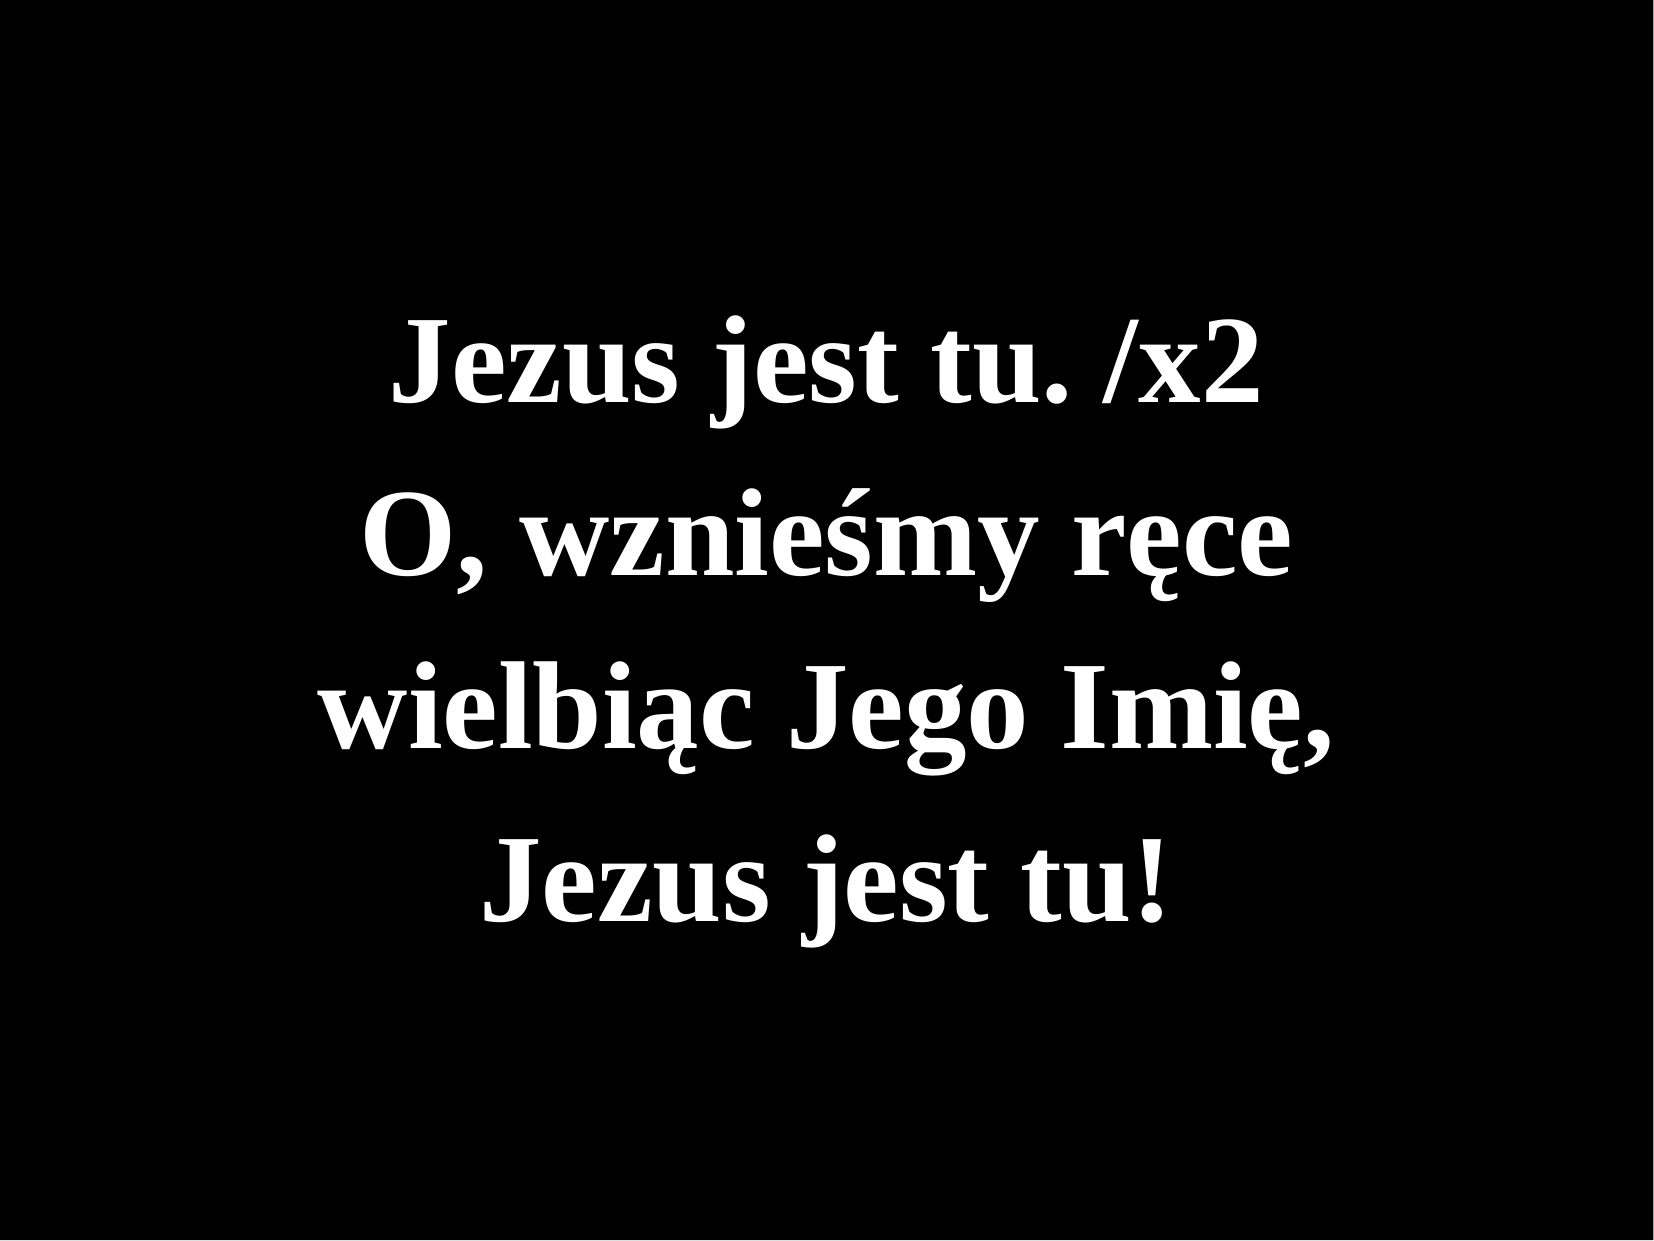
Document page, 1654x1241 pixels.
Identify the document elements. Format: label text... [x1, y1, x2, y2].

title Jezus jest tu. /x2 ppp O, wznieśmy ręce ppp wielbiąc Jego Imię, ppp Jezus jest tu! [0, 0, 1654, 1241]
